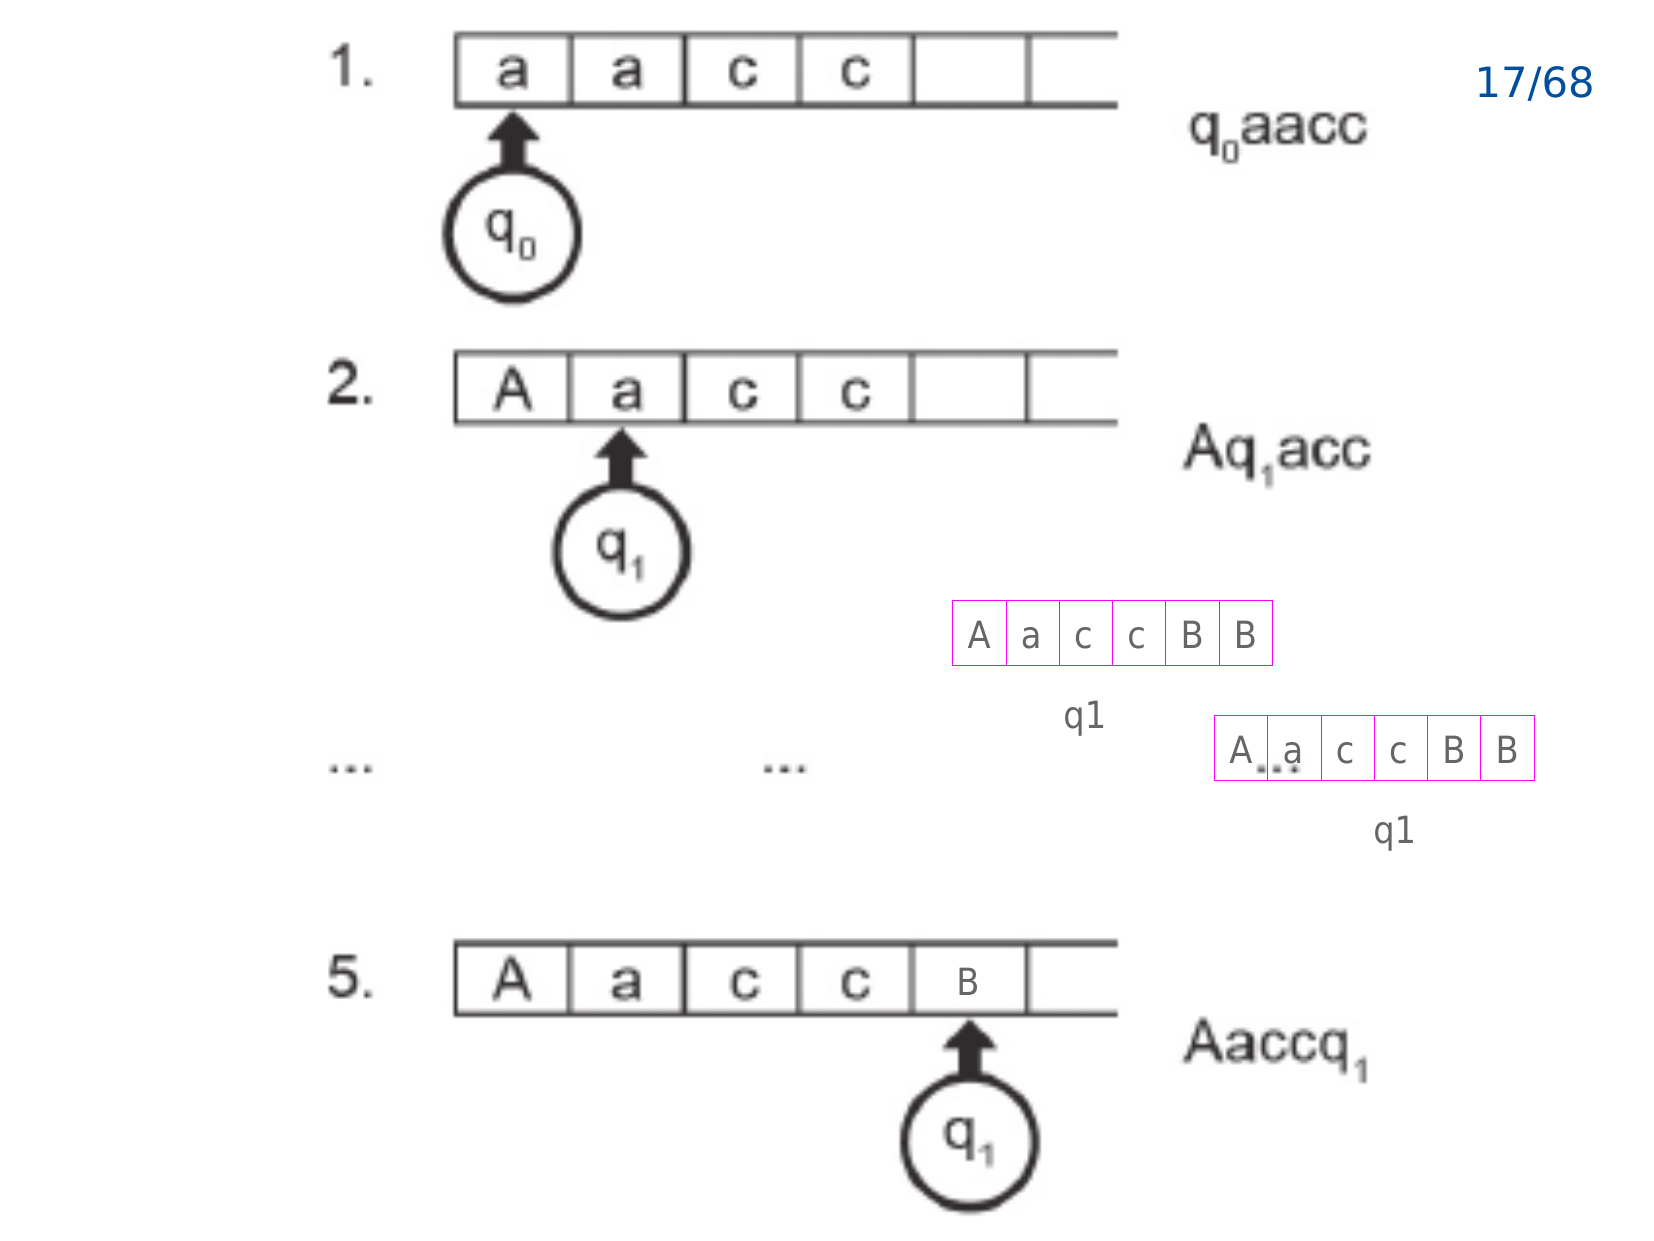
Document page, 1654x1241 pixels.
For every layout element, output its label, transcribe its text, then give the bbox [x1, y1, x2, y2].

text_box B [1427, 715, 1480, 781]
text_box a [1267, 715, 1321, 781]
text_box A [952, 600, 1006, 666]
text_box B [1219, 600, 1273, 666]
text_box c [1374, 715, 1427, 781]
text_box c [1059, 600, 1112, 666]
text_box A [1214, 715, 1267, 781]
text_box q1 [1048, 679, 1134, 747]
text_box c [1112, 600, 1165, 666]
picture [327, 29, 1391, 1224]
text_box B [1480, 715, 1535, 781]
text_box q1 [1358, 794, 1444, 863]
text_box a [1006, 600, 1059, 666]
text_box B [941, 947, 995, 1012]
text_box c [1321, 715, 1374, 781]
text_box B [1165, 600, 1219, 666]
